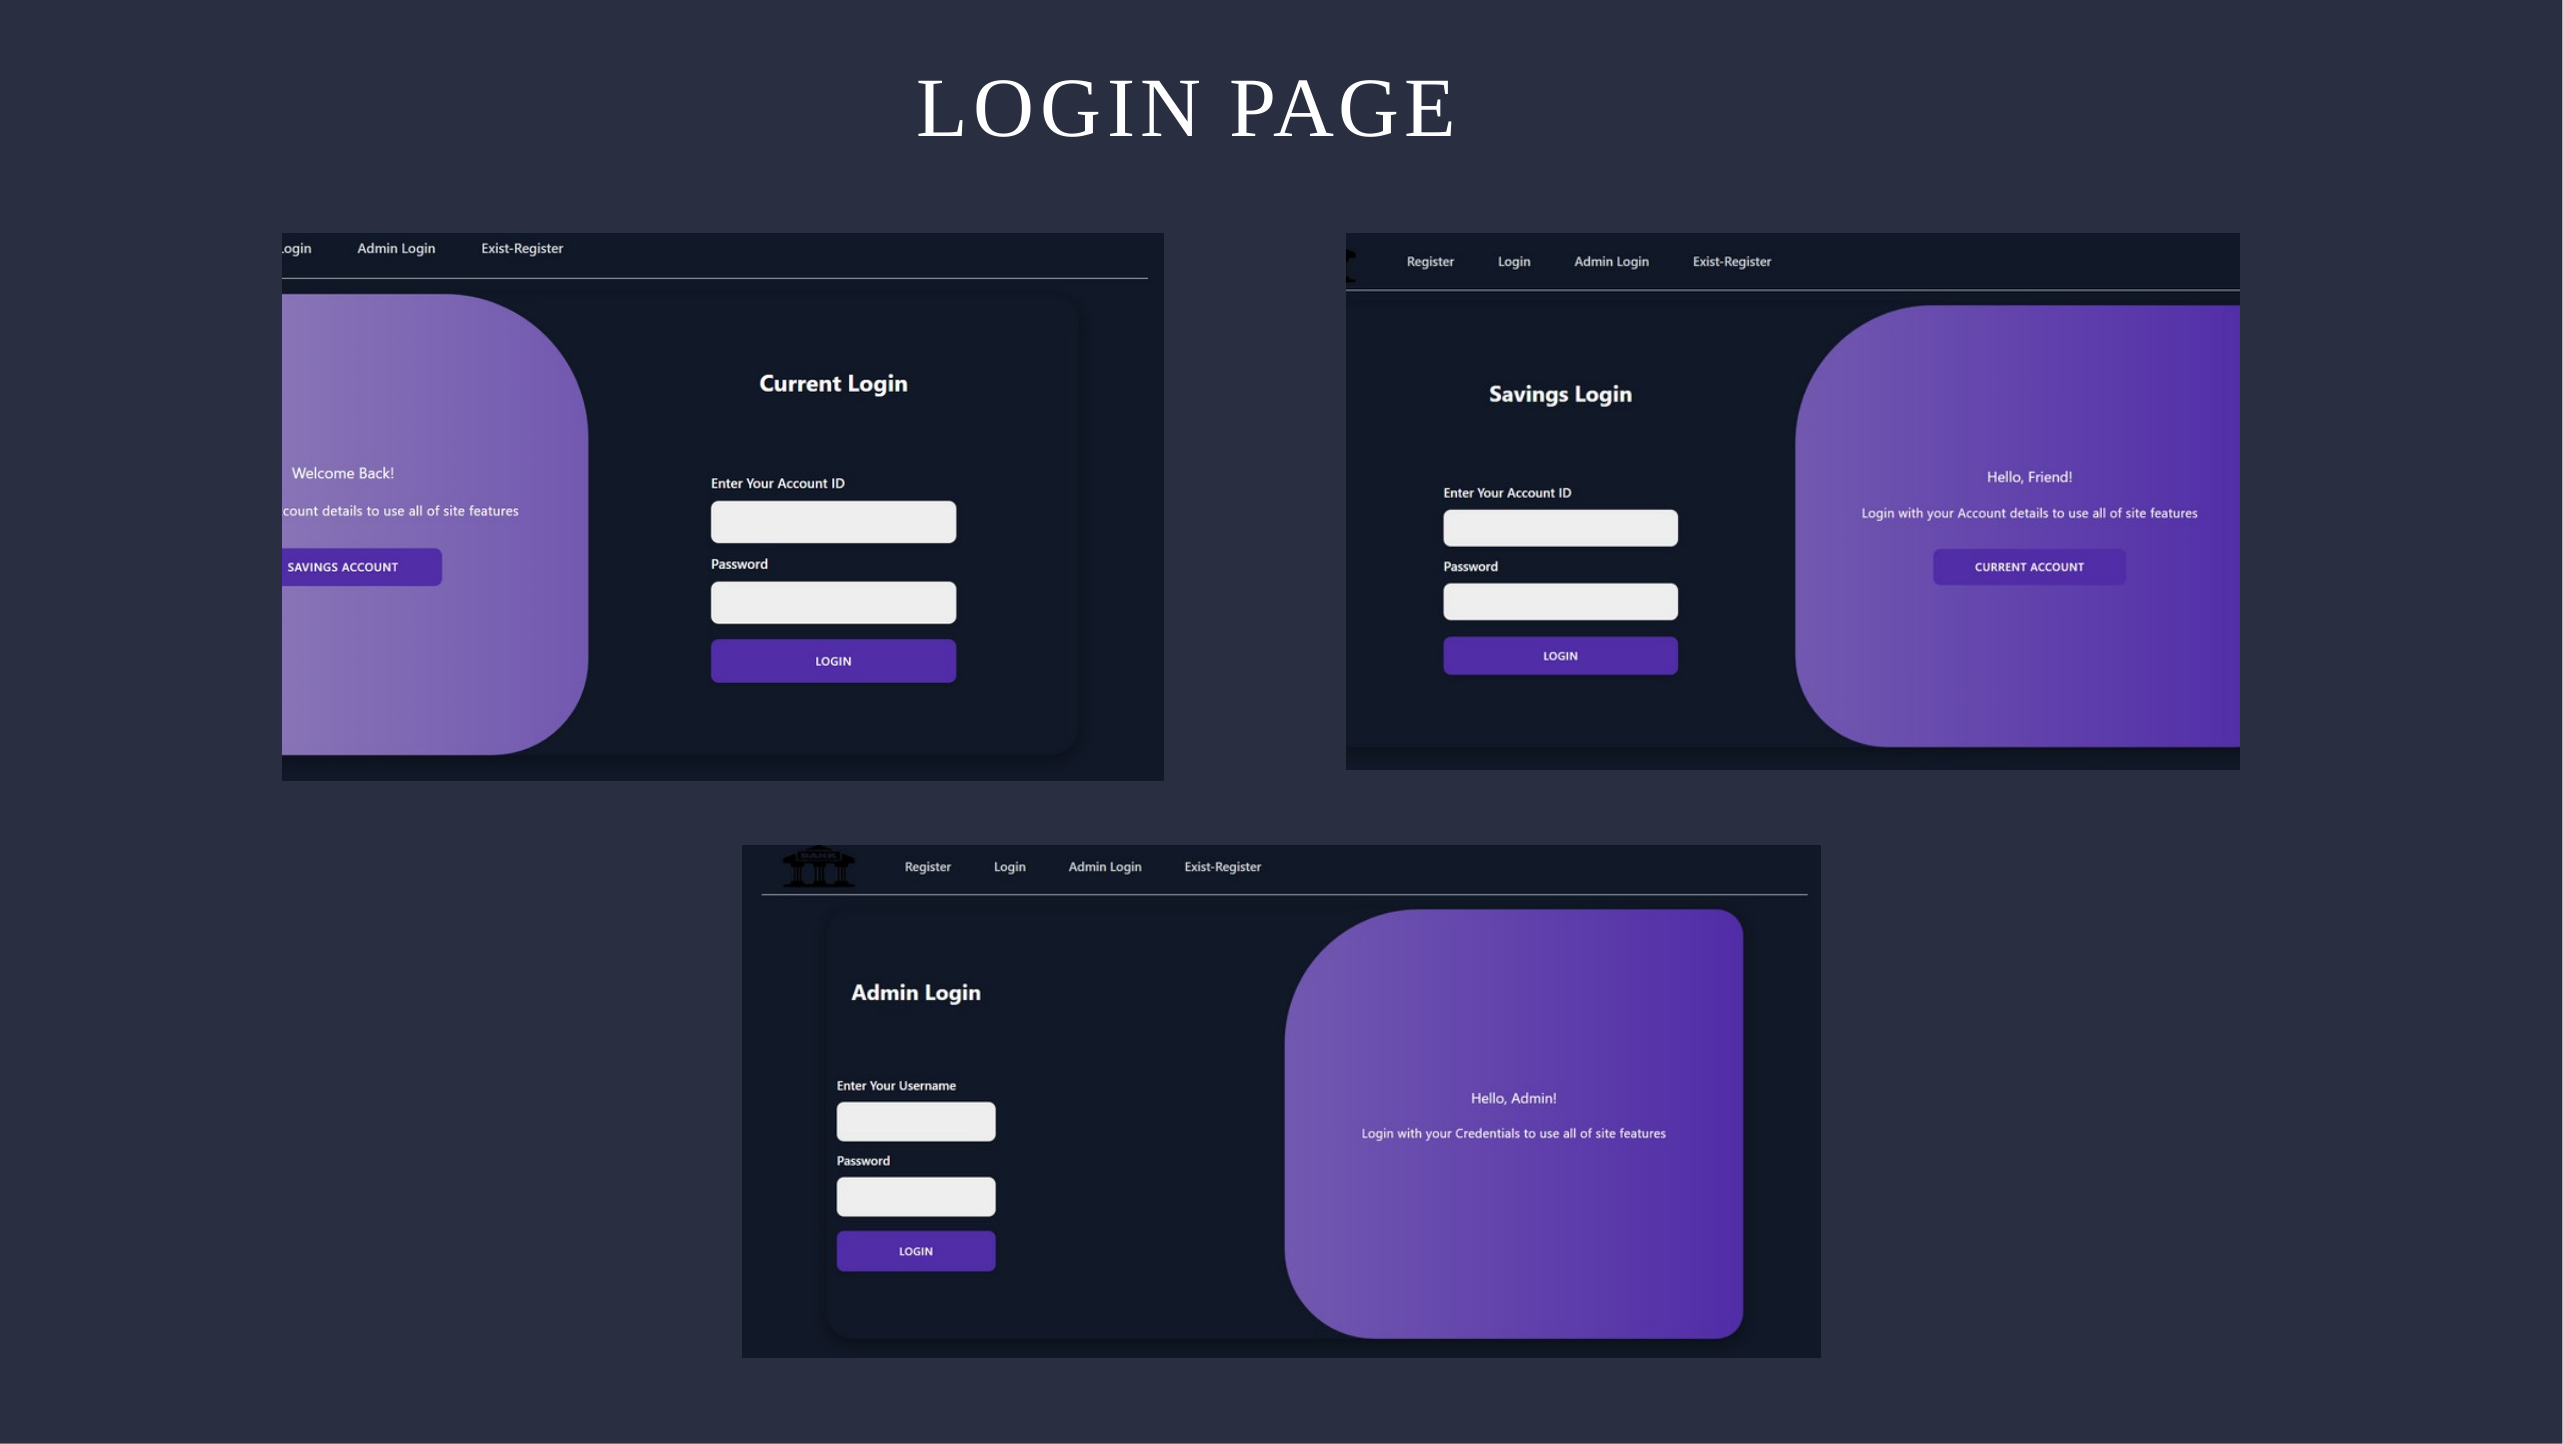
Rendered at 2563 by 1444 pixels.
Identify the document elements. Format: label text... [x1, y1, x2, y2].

title LOGIN PAGE [475, 24, 2087, 293]
picture [1346, 233, 2240, 770]
picture [282, 233, 1164, 781]
picture [742, 845, 1821, 1358]
